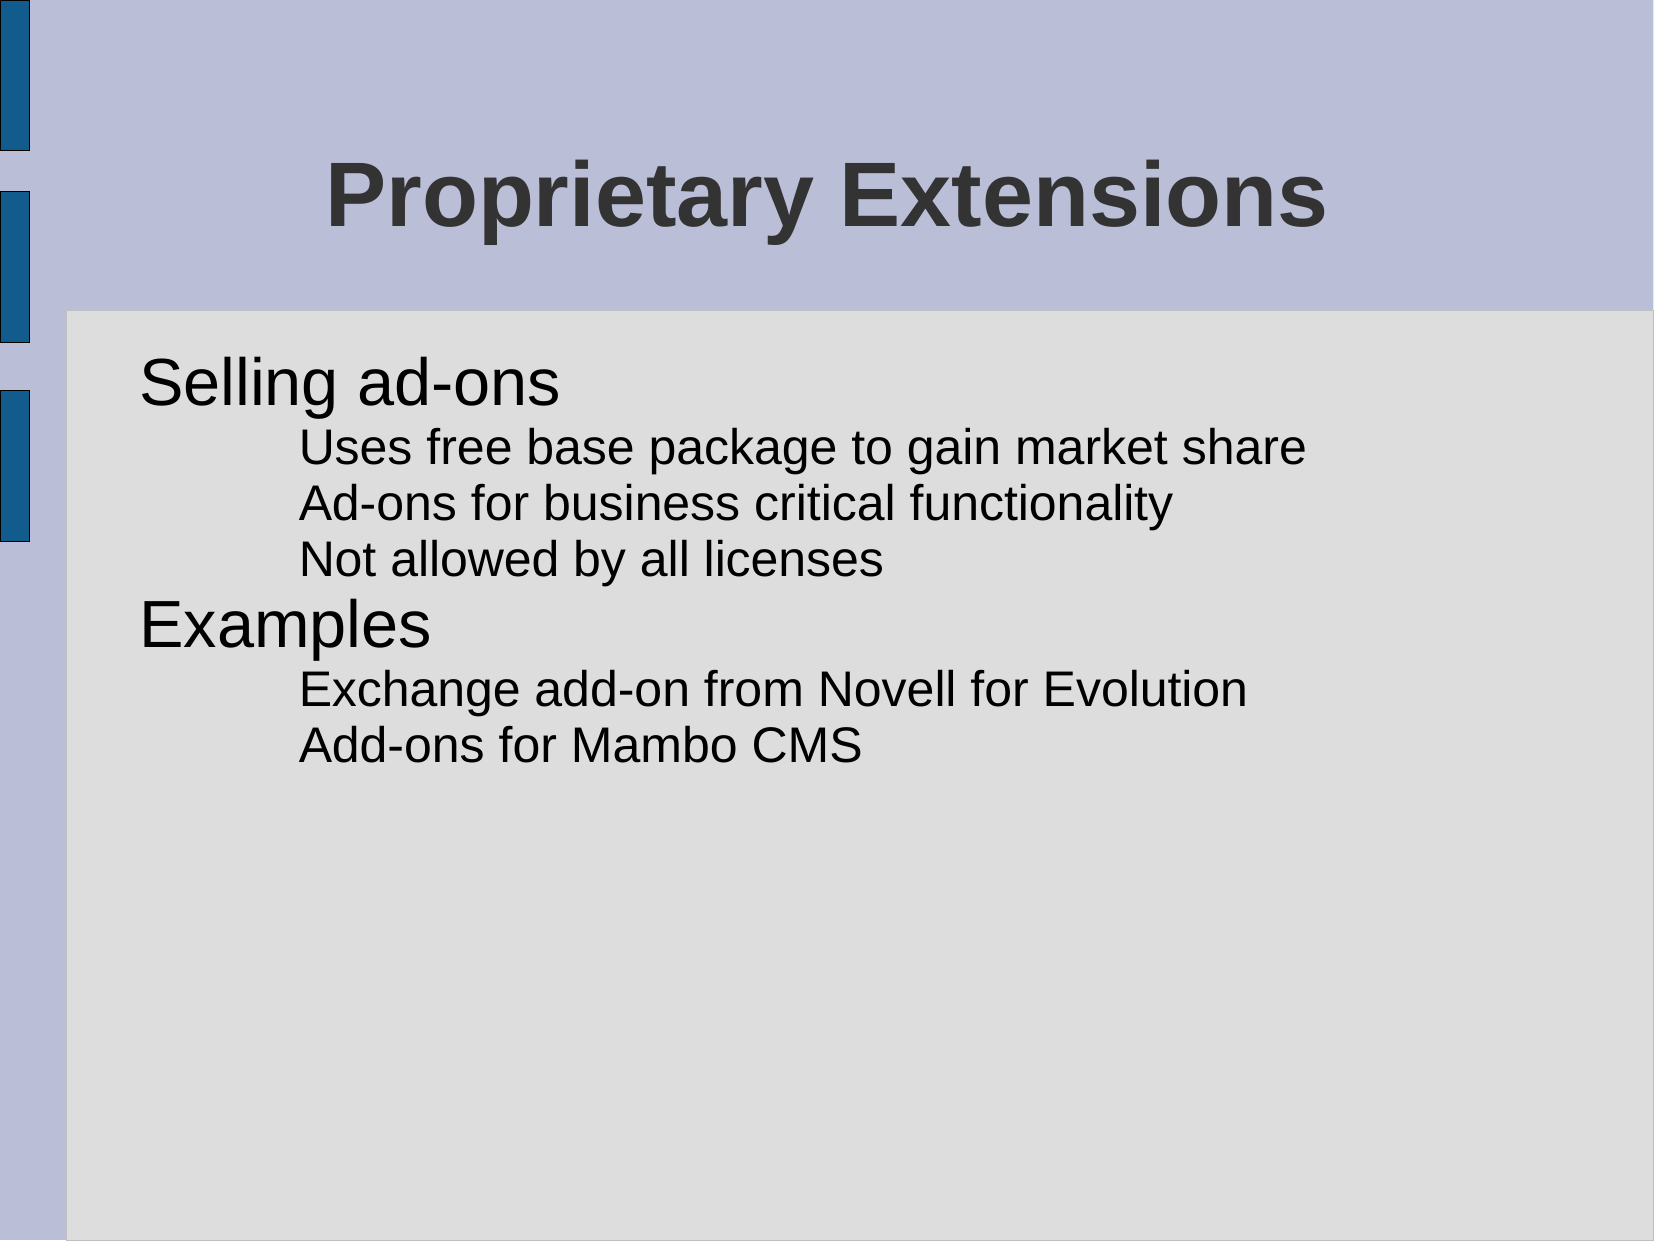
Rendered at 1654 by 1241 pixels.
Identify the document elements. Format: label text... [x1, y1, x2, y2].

list Selling ad-ons Uses free base package to gain market share Ad-ons for business critical functionality Not allowed by all licenses Examples Exchange add-on from Novell for Evolution Add-ons for Mambo CMS [121, 344, 1534, 1112]
title Proprietary Extensions [121, 98, 1534, 291]
